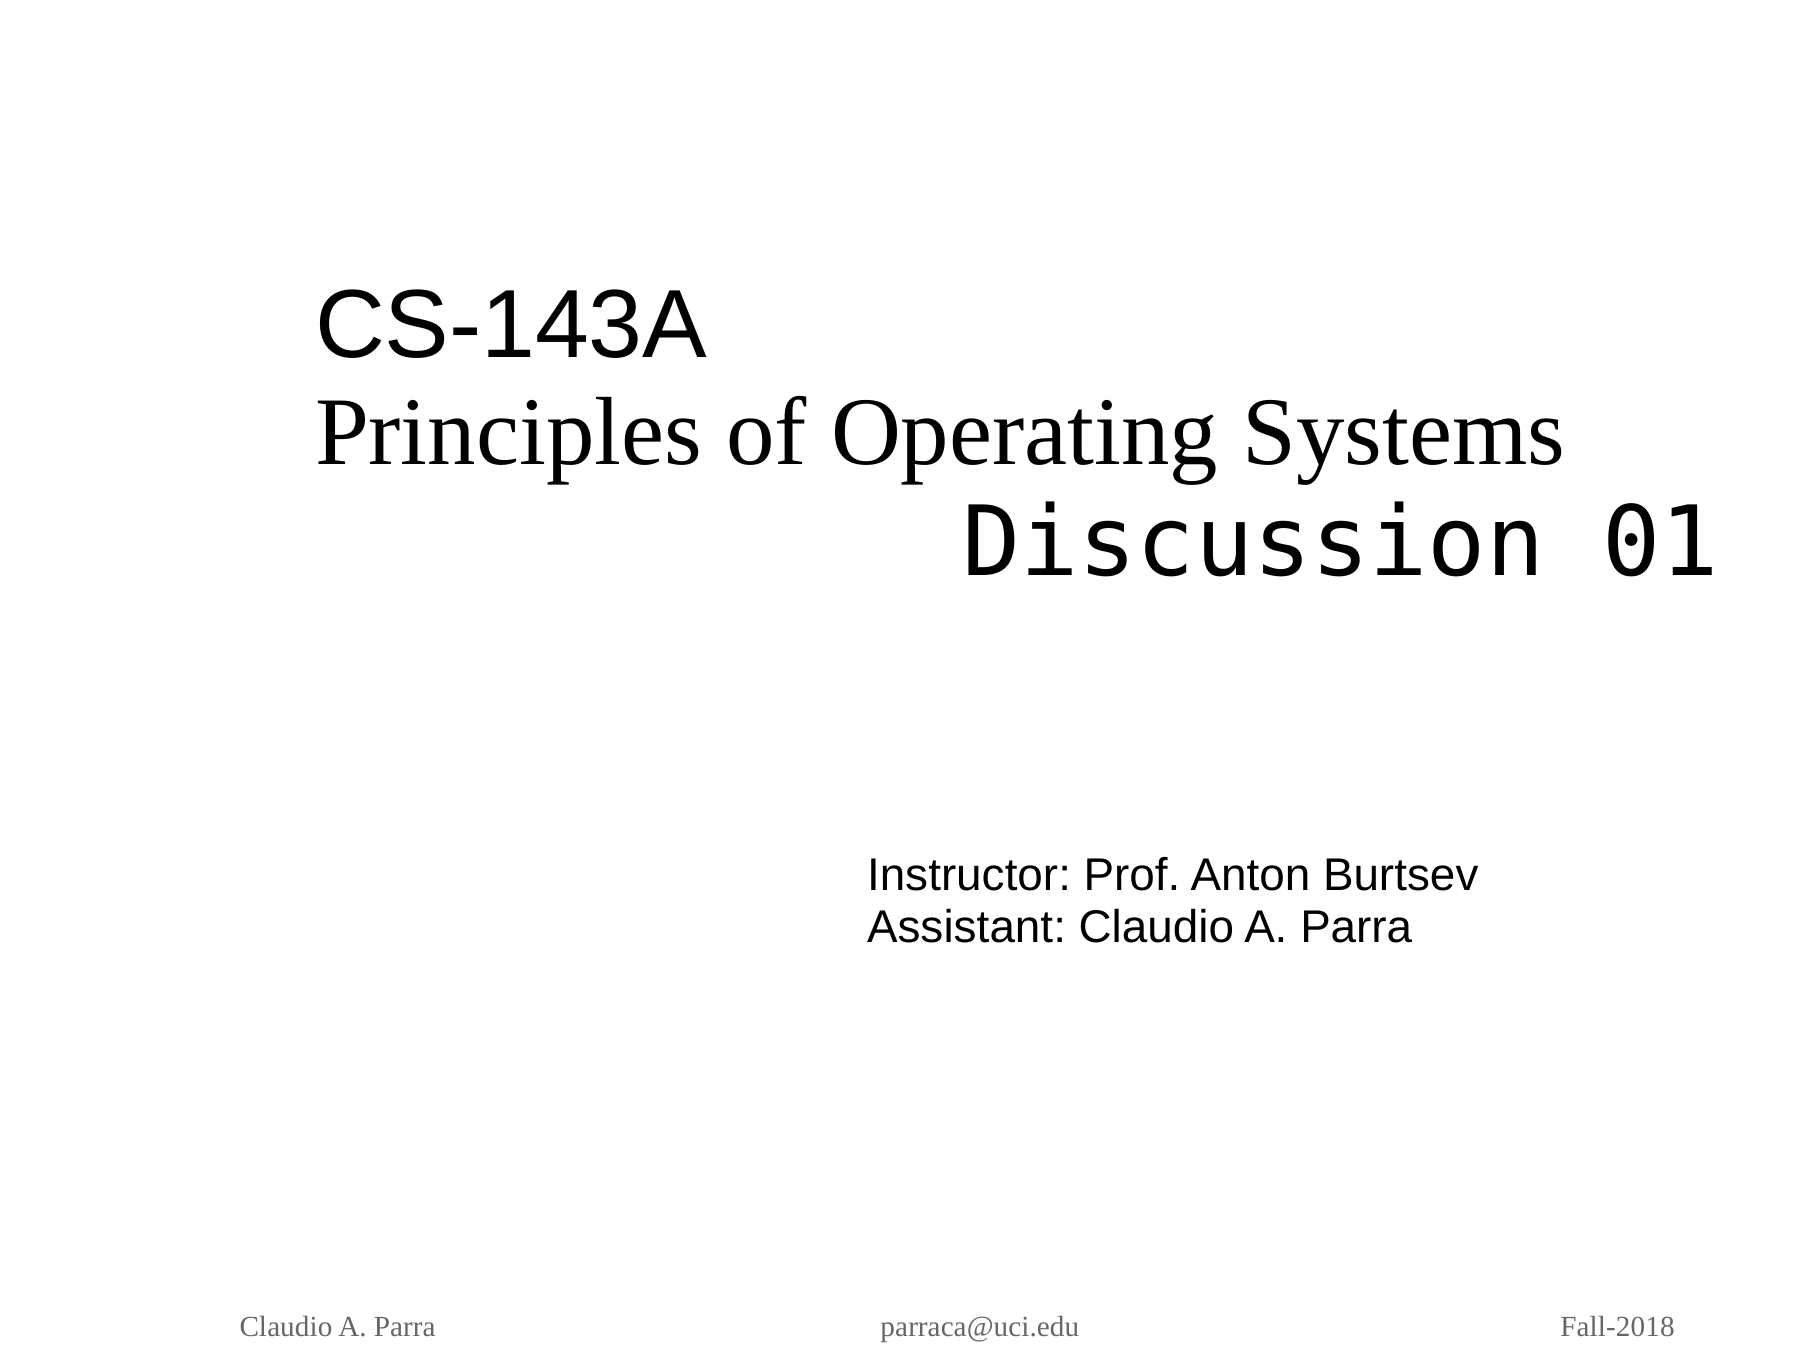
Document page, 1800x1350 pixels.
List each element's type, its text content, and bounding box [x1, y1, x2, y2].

subtitle CS-143A Principles of Operating Systems Discussion 01 [315, 270, 1720, 598]
text_box Instructor: Prof. Anton Burtsev Assistant: Claudio A. Parra [852, 835, 1547, 966]
